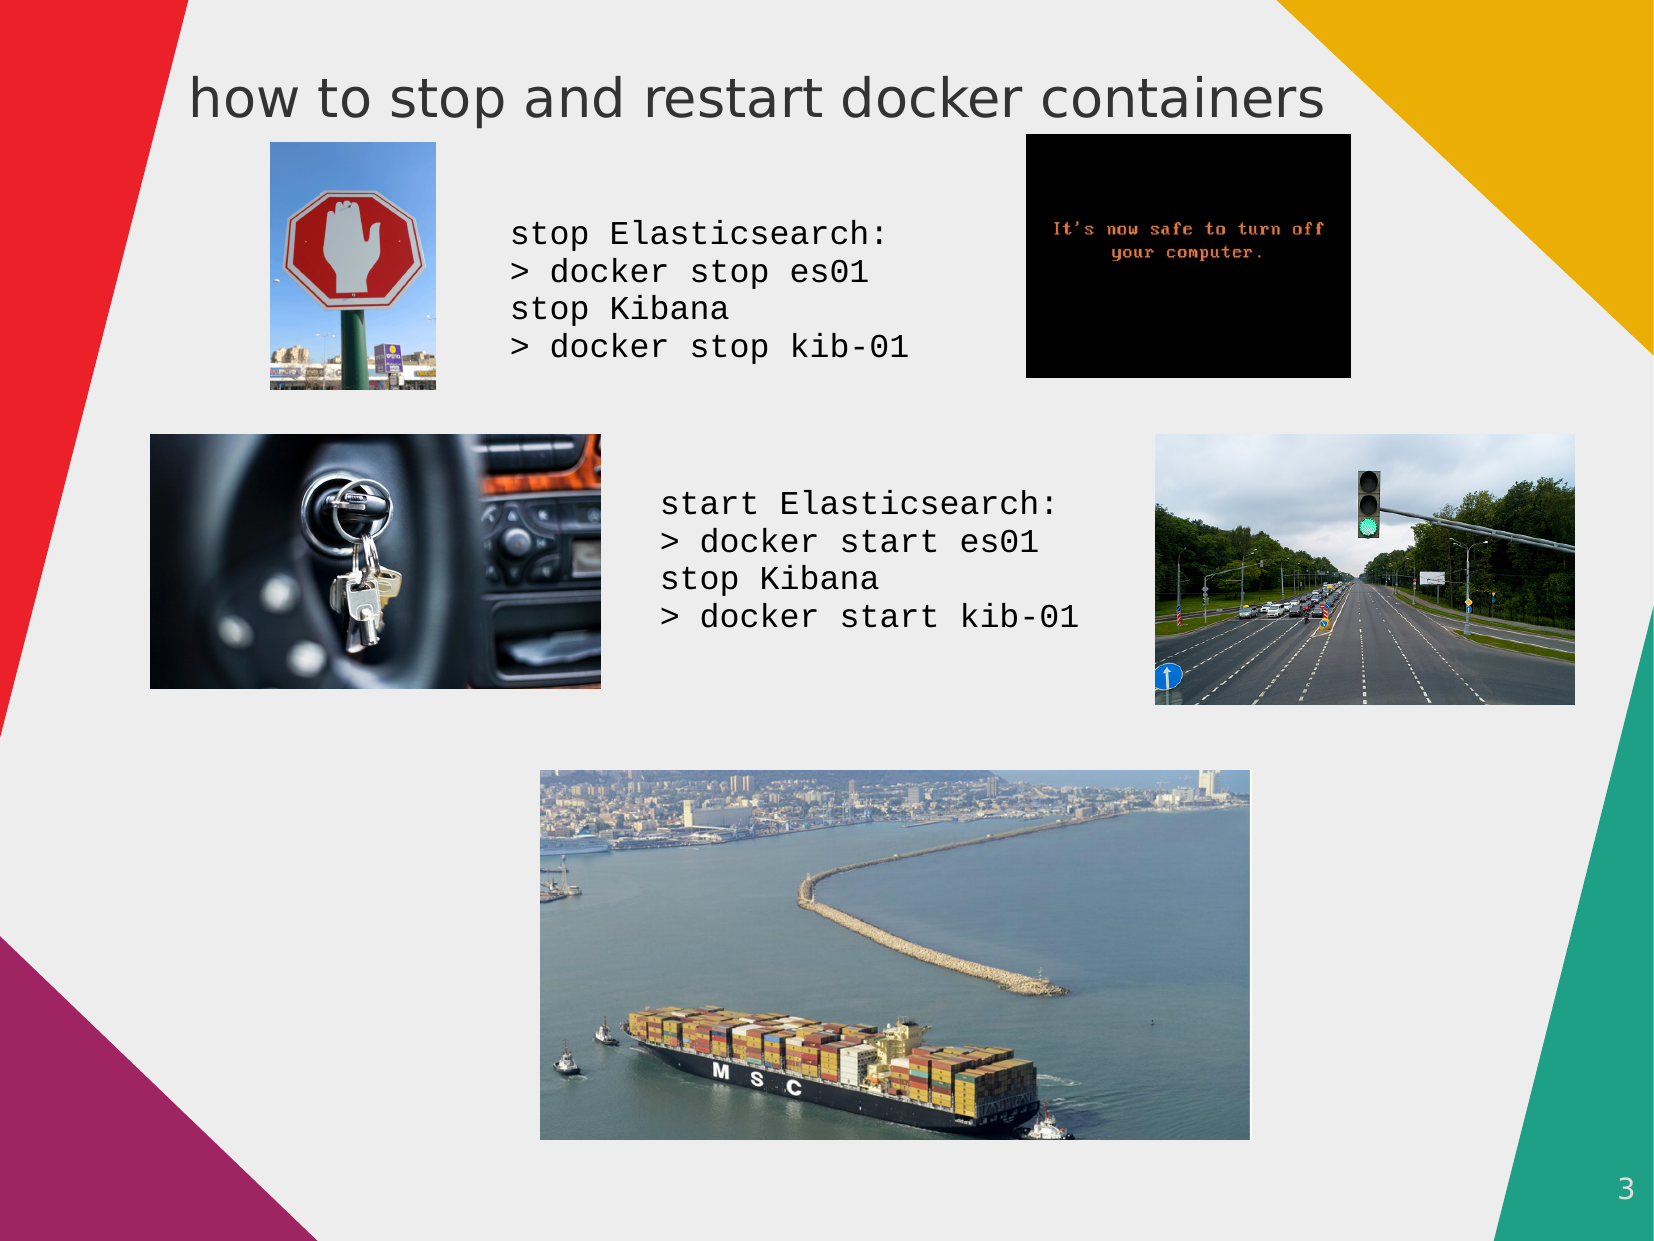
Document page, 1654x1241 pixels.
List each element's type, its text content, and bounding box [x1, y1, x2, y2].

title how to stop and restart docker containers [46, 0, 1471, 197]
picture [1026, 134, 1351, 378]
picture [1155, 434, 1575, 706]
text_box stop Elasticsearch: > docker stop es01 stop Kibana > docker stop kib-01 [495, 209, 970, 376]
picture [540, 770, 1252, 1141]
picture [270, 142, 436, 391]
text_box start Elasticsearch: > docker start es01 stop Kibana > docker start kib-01 [645, 479, 1120, 646]
picture [150, 434, 601, 689]
